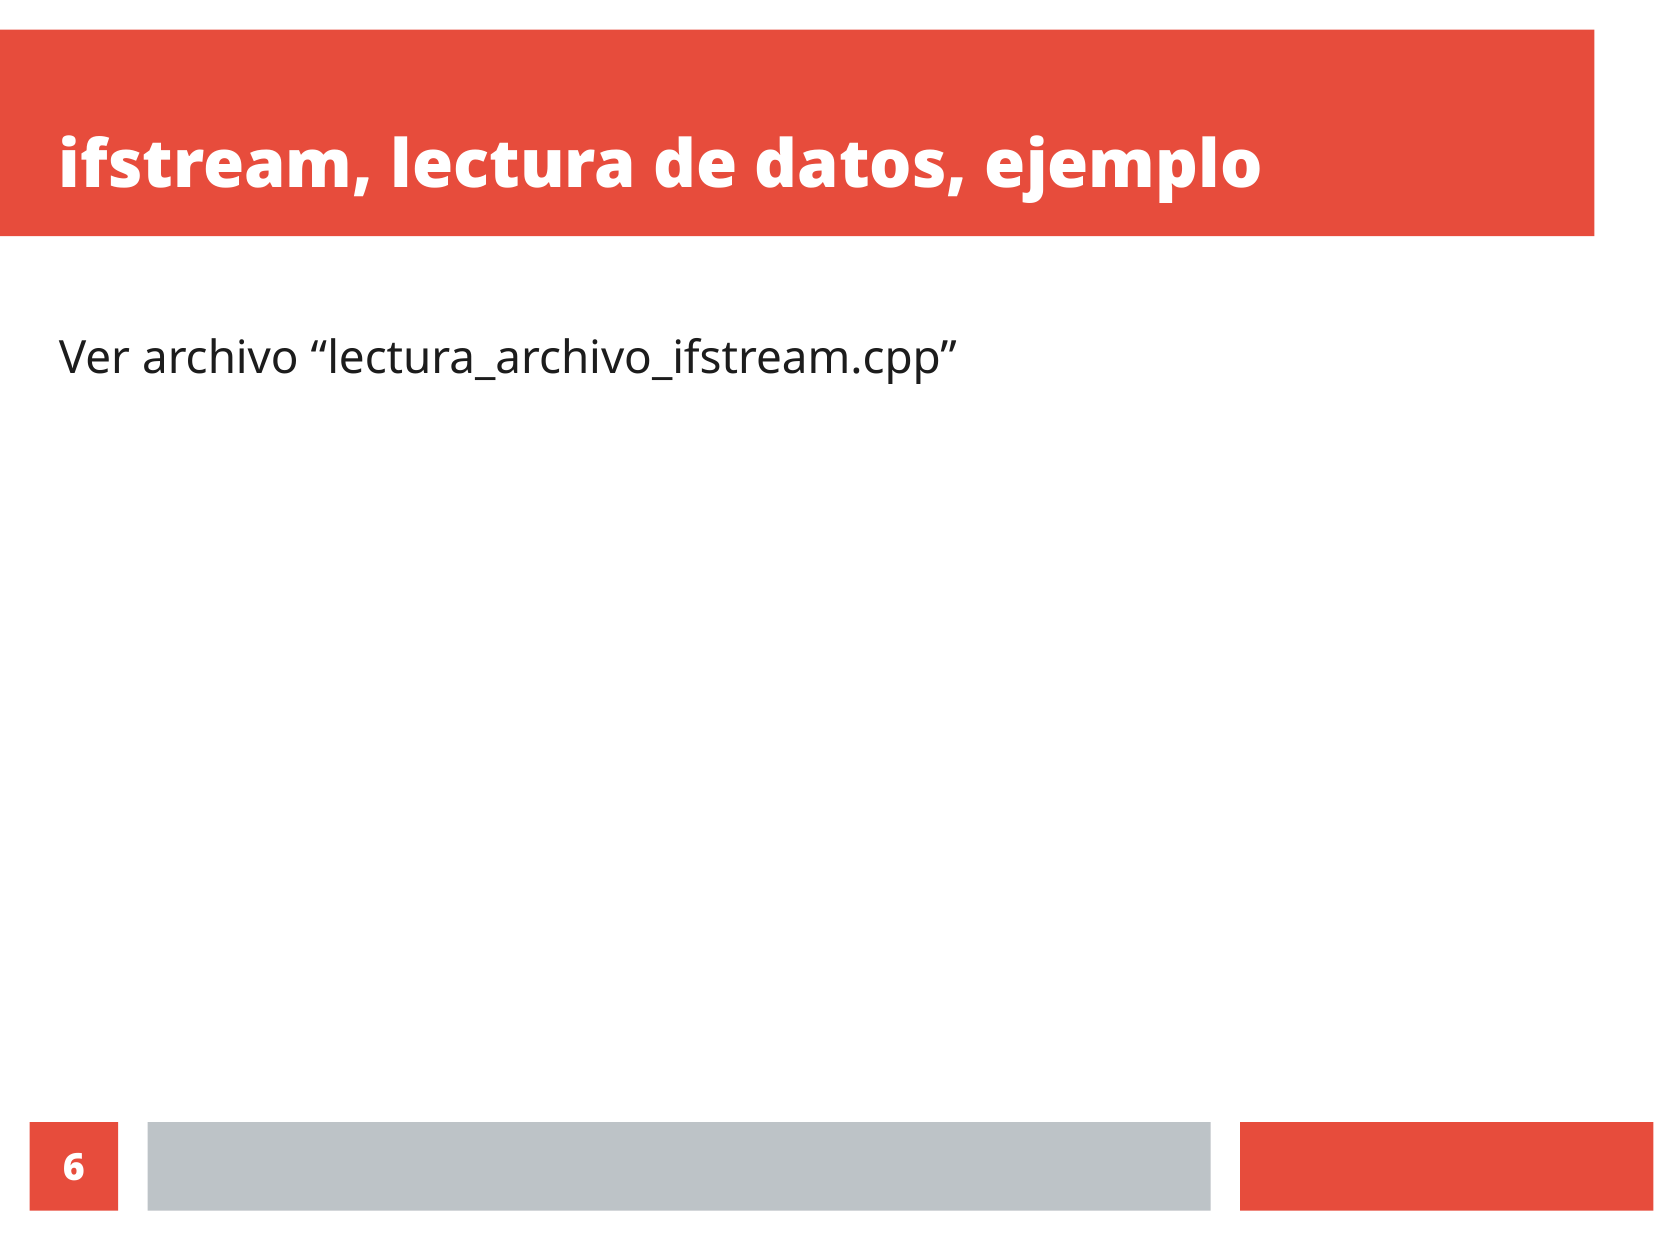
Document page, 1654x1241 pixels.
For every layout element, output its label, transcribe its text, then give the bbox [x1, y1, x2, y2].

title ifstream, lectura de datos, ejemplo [59, 59, 1595, 207]
list Ver archivo “lectura_archivo_ifstream.cpp” [59, 324, 1565, 1093]
